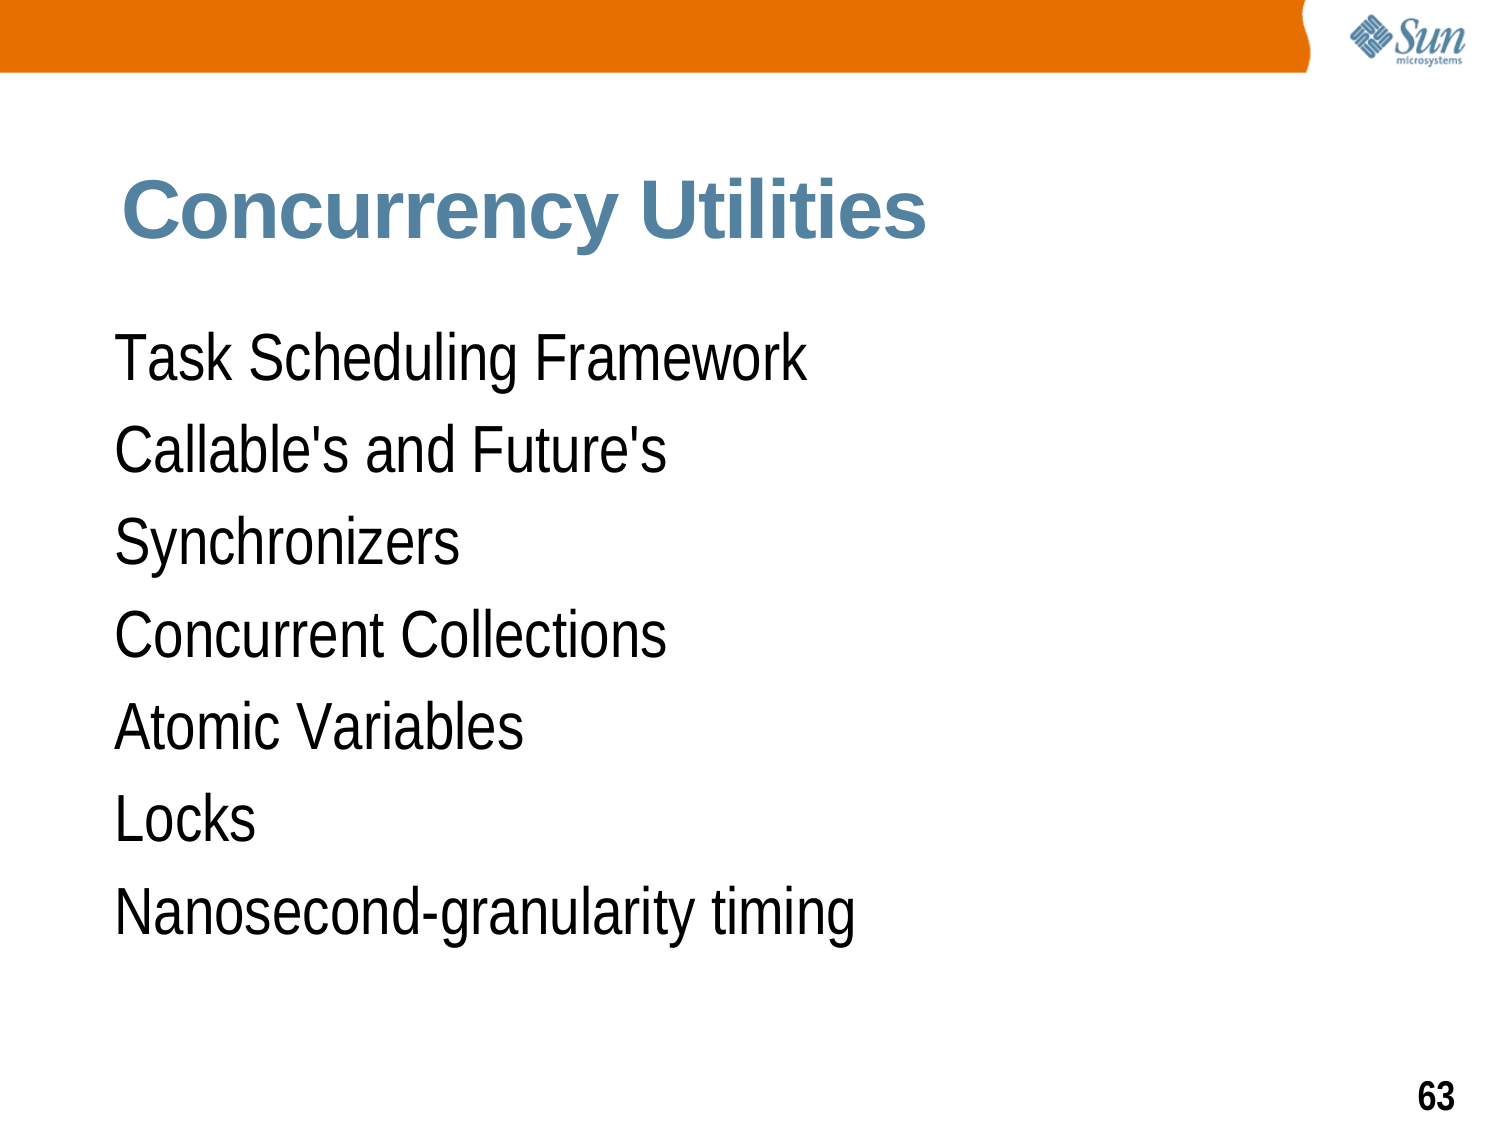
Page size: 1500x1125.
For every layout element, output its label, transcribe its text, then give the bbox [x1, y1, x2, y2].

title Concurrency Utilities [121, 171, 1484, 313]
list Task Scheduling Framework Callable's and Future's Synchronizers Concurrent Collections Atomic Variables Locks Nanosecond-granularity timing [94, 328, 1376, 1125]
picture [0, 0, 1500, 75]
